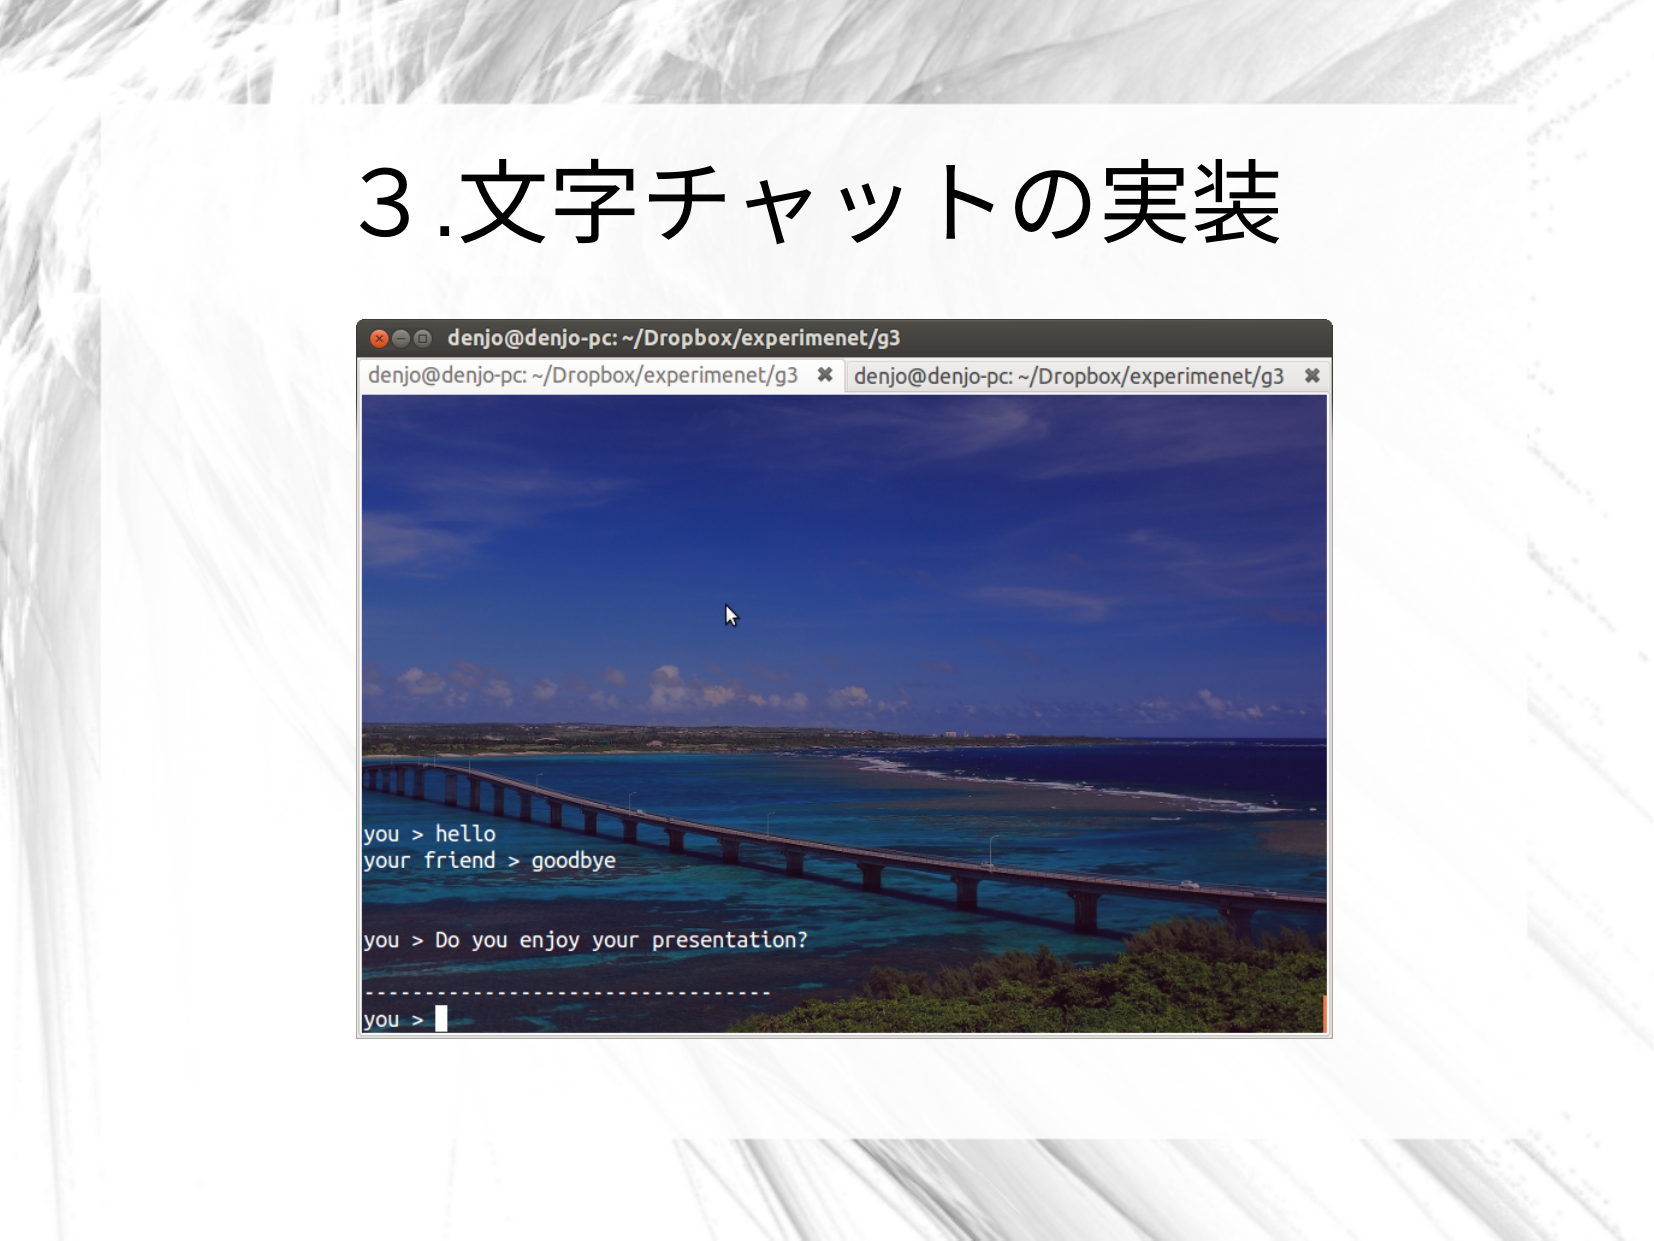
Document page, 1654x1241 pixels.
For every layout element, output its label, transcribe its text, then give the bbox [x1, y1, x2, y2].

title ３.文字チャットの実装 [118, 112, 1506, 281]
picture [0, 0, 1654, 1241]
